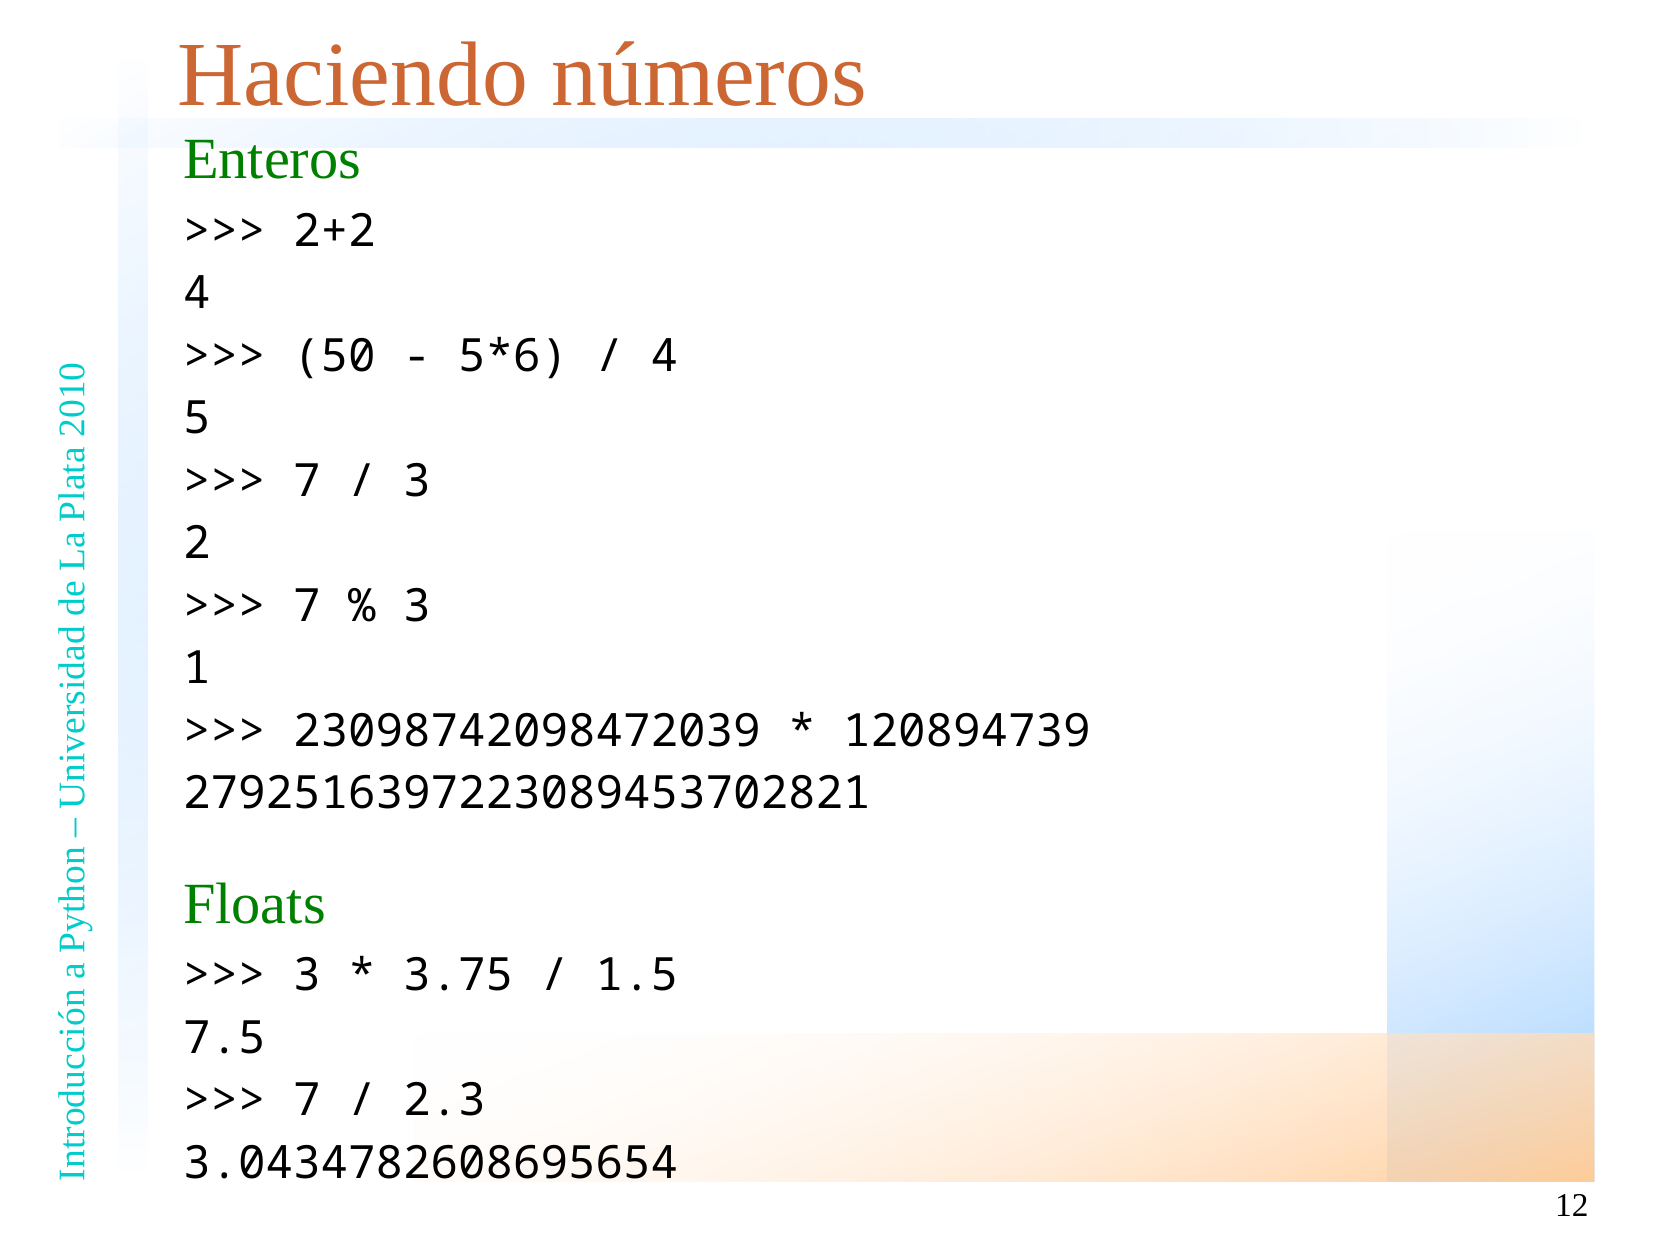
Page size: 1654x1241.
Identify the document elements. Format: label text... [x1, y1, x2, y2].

title Haciendo números [177, 0, 1595, 147]
text_box Enteros >>> 2+2 4 >>> (50 - 5*6) / 4 5 >>> 7 / 3 2 >>> 7 % 3 1 >>> 23098742098472039 * 120894739 2792516397223089453702821 Floats >>> 3 * 3.75 / 1.5 7.5 >>> 7 / 2.3 3.0434782608695654 [147, 147, 1595, 1171]
